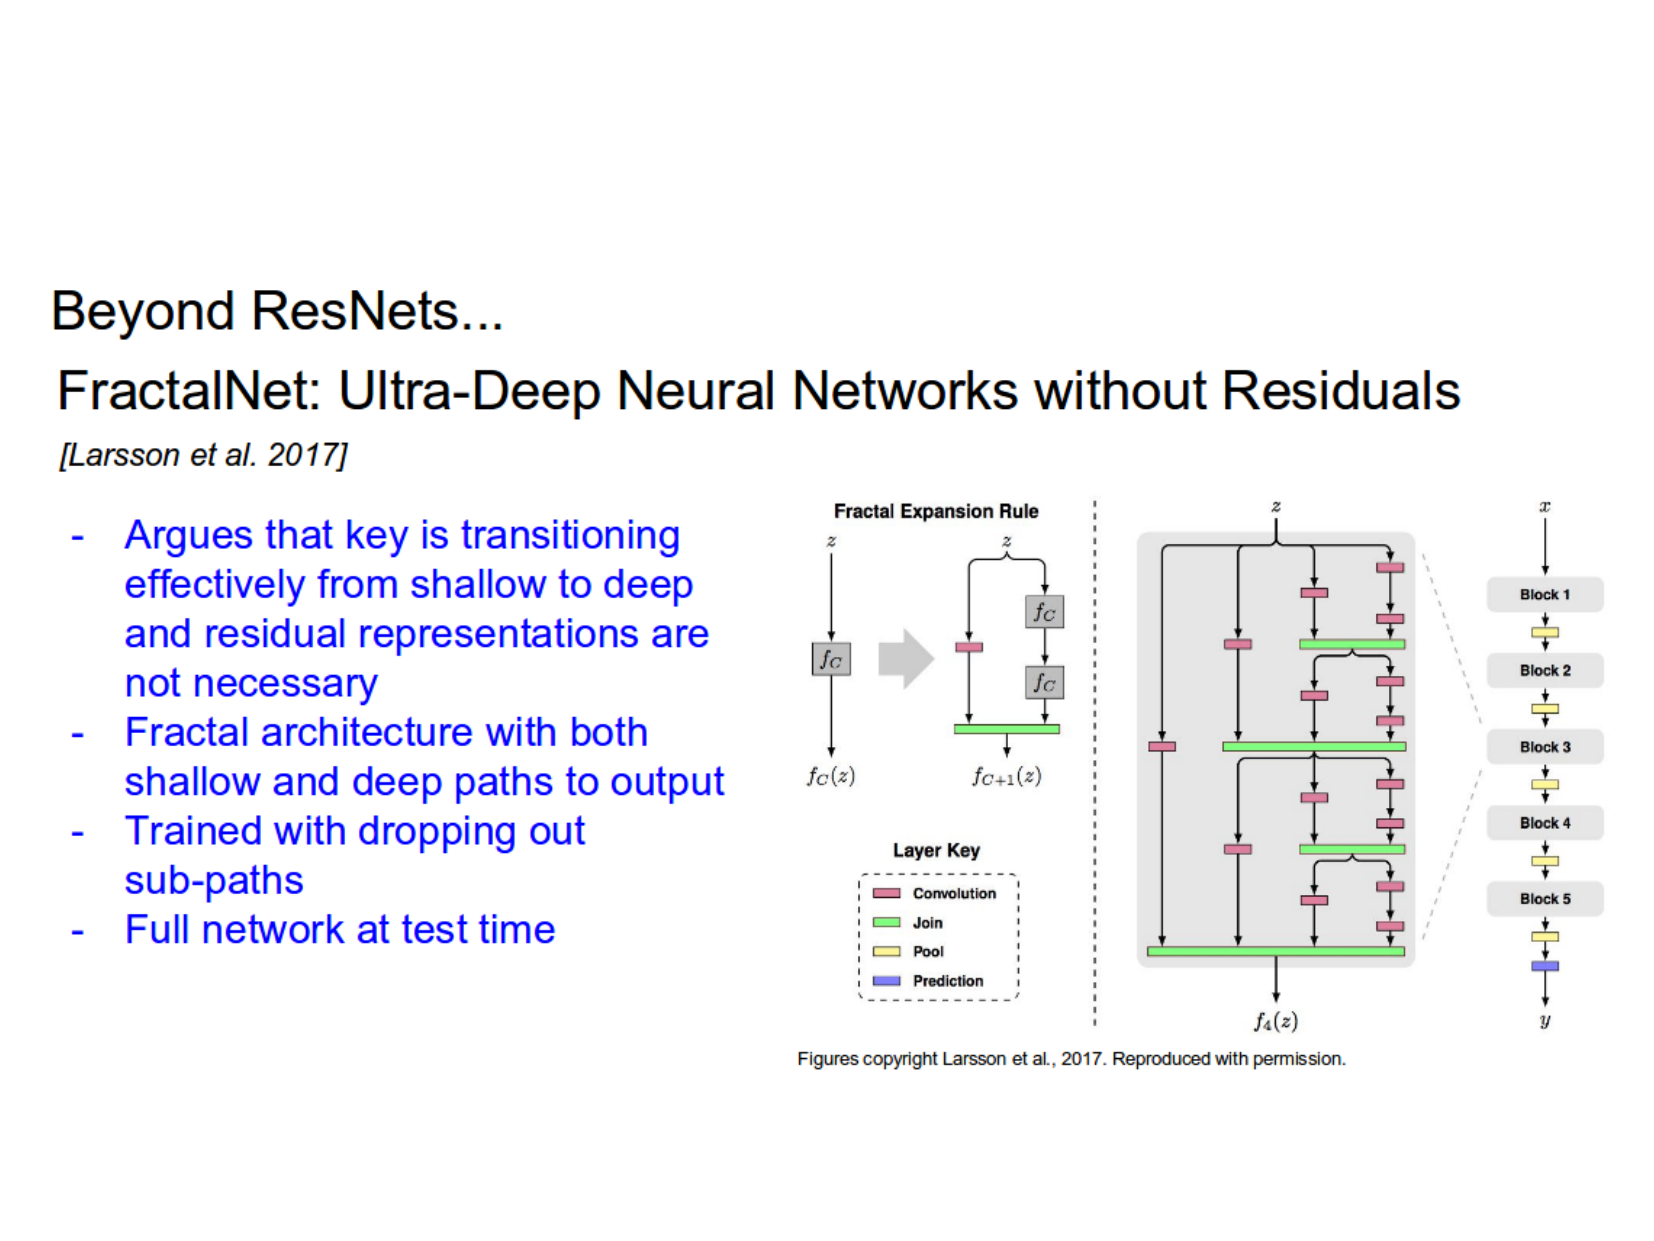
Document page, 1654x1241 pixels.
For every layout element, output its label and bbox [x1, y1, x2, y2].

picture [23, 276, 1623, 1087]
